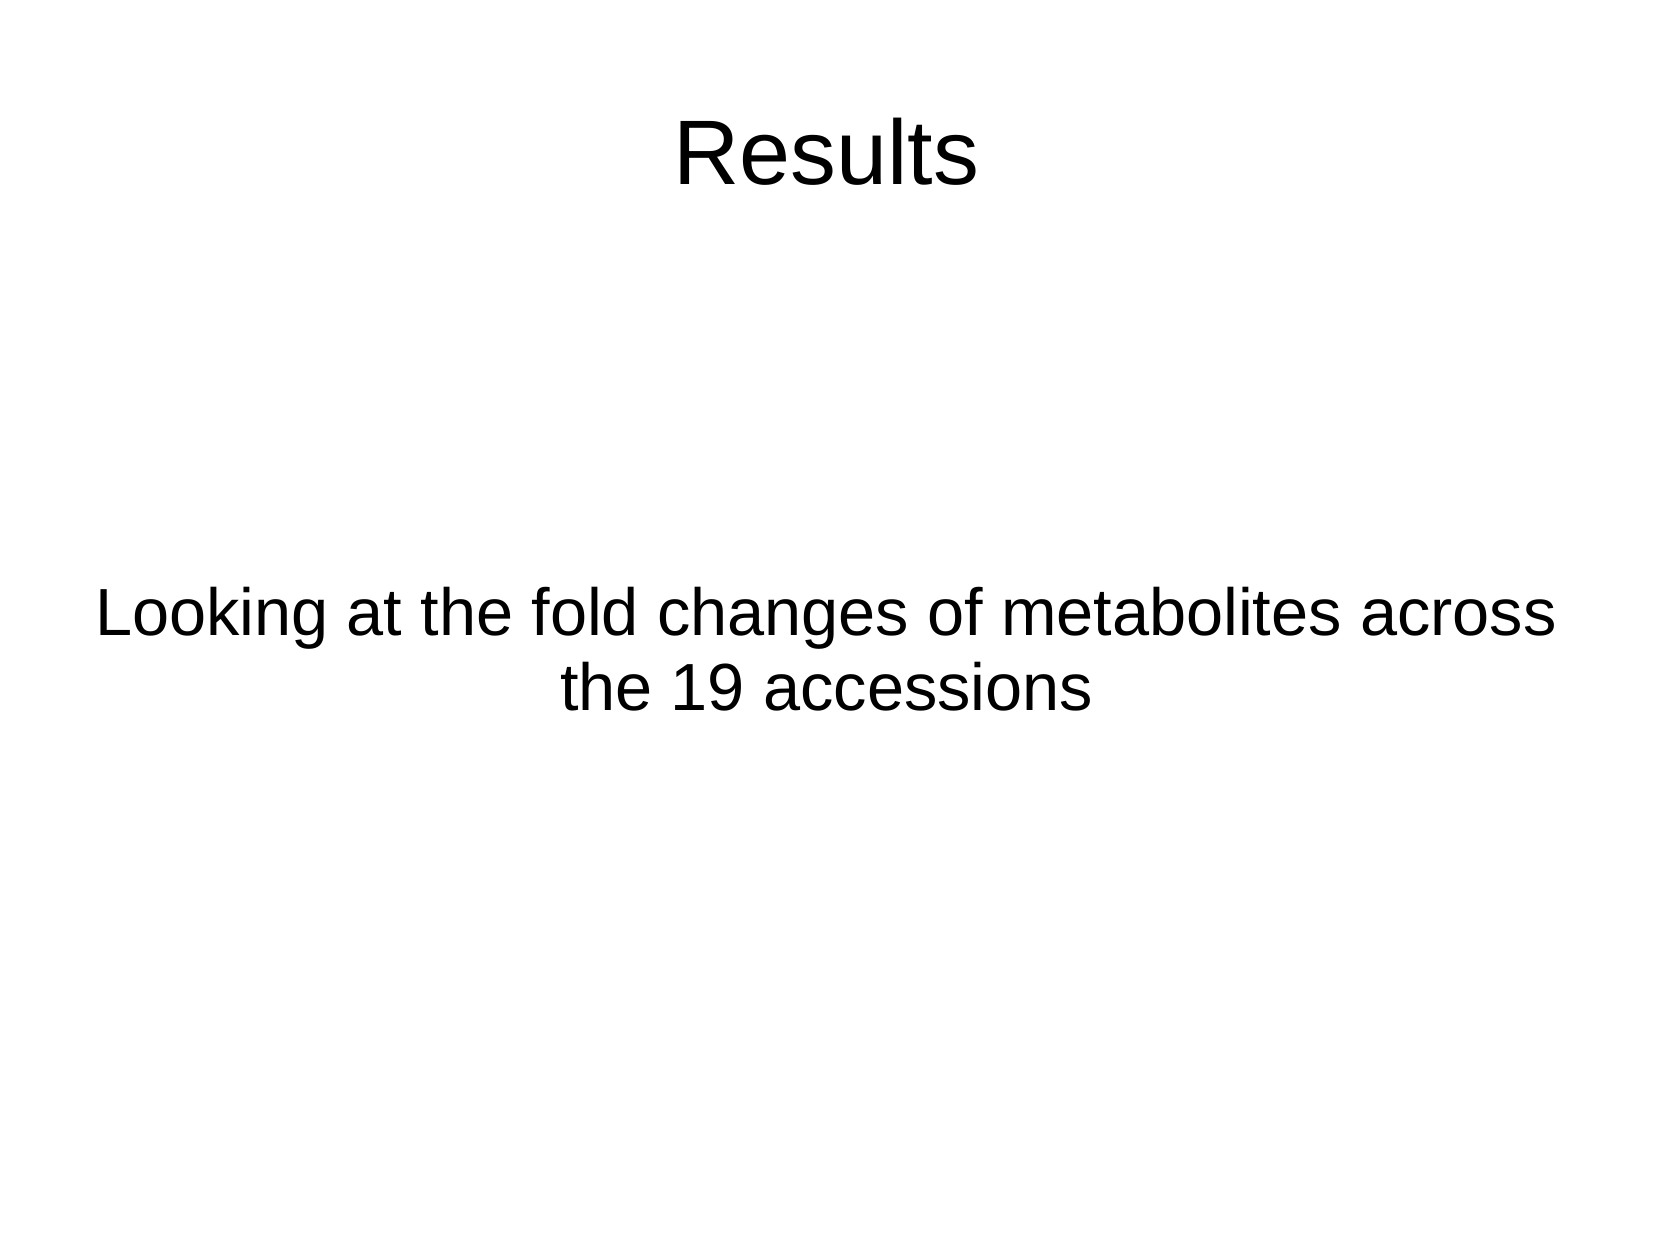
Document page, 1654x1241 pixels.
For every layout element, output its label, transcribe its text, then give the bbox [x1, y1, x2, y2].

subtitle Looking at the fold changes of metabolites across the 19 accessions [82, 290, 1571, 1010]
title Results [82, 49, 1571, 257]
